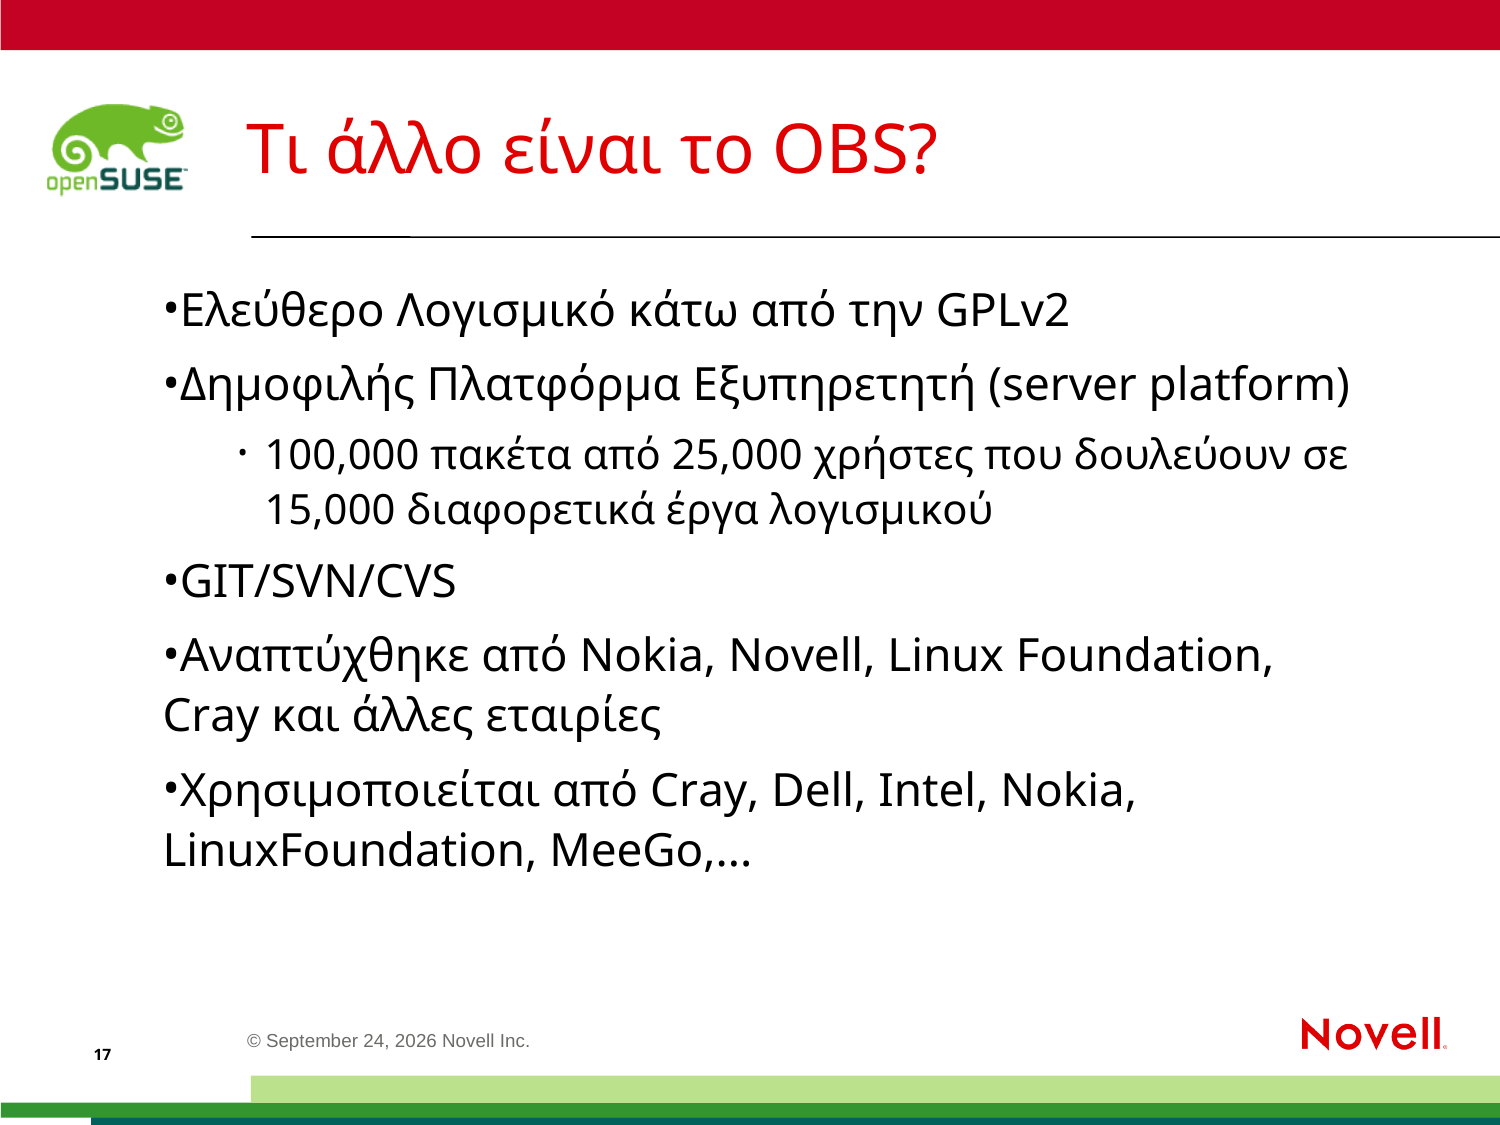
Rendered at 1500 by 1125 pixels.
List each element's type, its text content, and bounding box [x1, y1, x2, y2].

picture [1295, 1011, 1453, 1056]
list Ελεύθερο Λογισμικό κάτω από την GPLv2 Δημοφιλής Πλατφόρμα Eξυπηρετητή (server platform) 100,000 πακέτα από 25,000 χρήστες που δουλεύουν σε 15,000 διαφορετικά έργα λογισμικού GIT/SVN/CVS Αναπτύχθηκε από Nokia, Novell, Linux Foundation, Cray και άλλες εταιρίες Χρησιμοποιείται από Cray, Dell, Intel, Nokia, LinuxFoundation, MeeGo,... [162, 278, 1375, 1022]
title Τι άλλο είναι το OBS? [246, 68, 1409, 231]
picture [47, 104, 188, 197]
